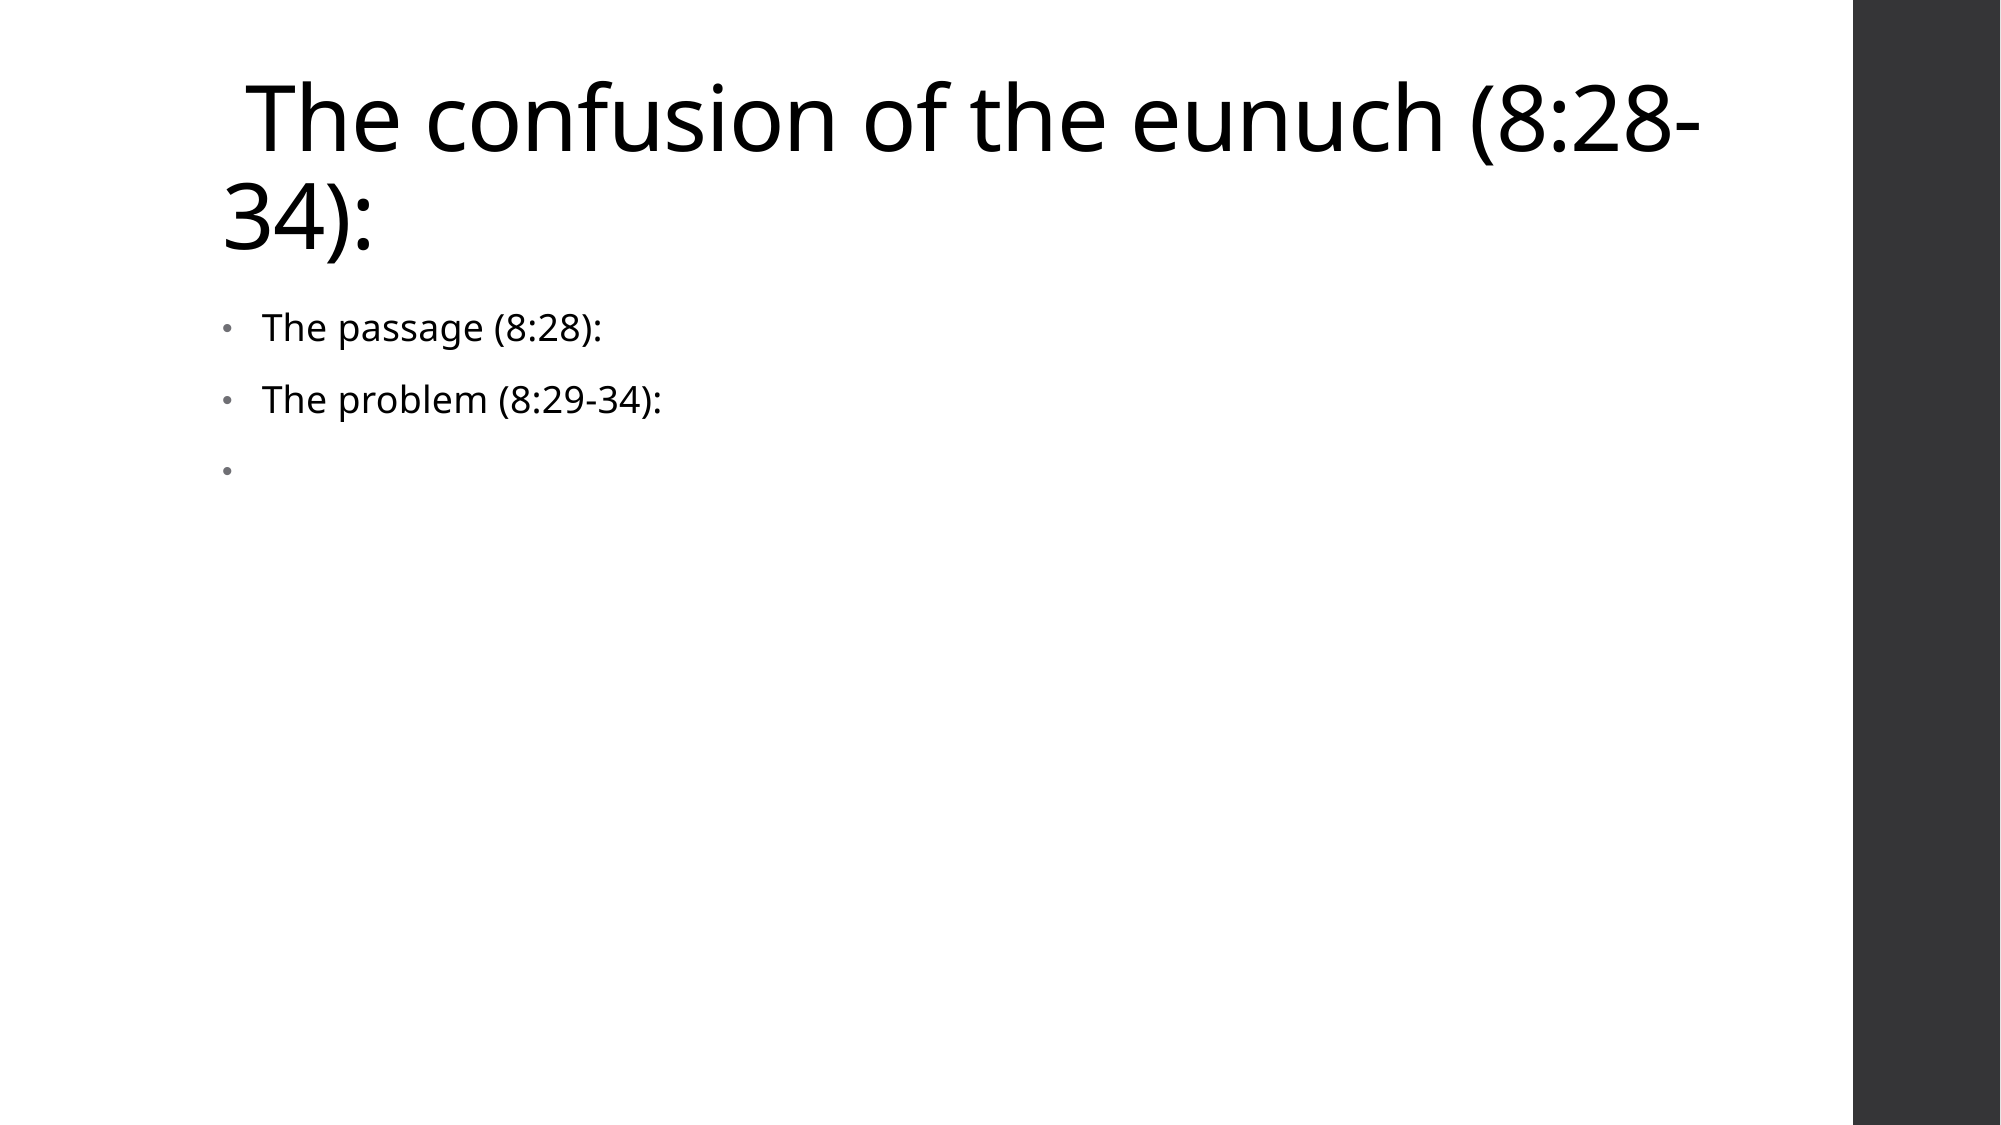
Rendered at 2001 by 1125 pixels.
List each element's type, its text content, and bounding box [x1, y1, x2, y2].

title The confusion of the eunuch (8:28-34): [206, 60, 1797, 278]
list The passage (8:28): The problem (8:29-34): [206, 299, 1617, 1014]
